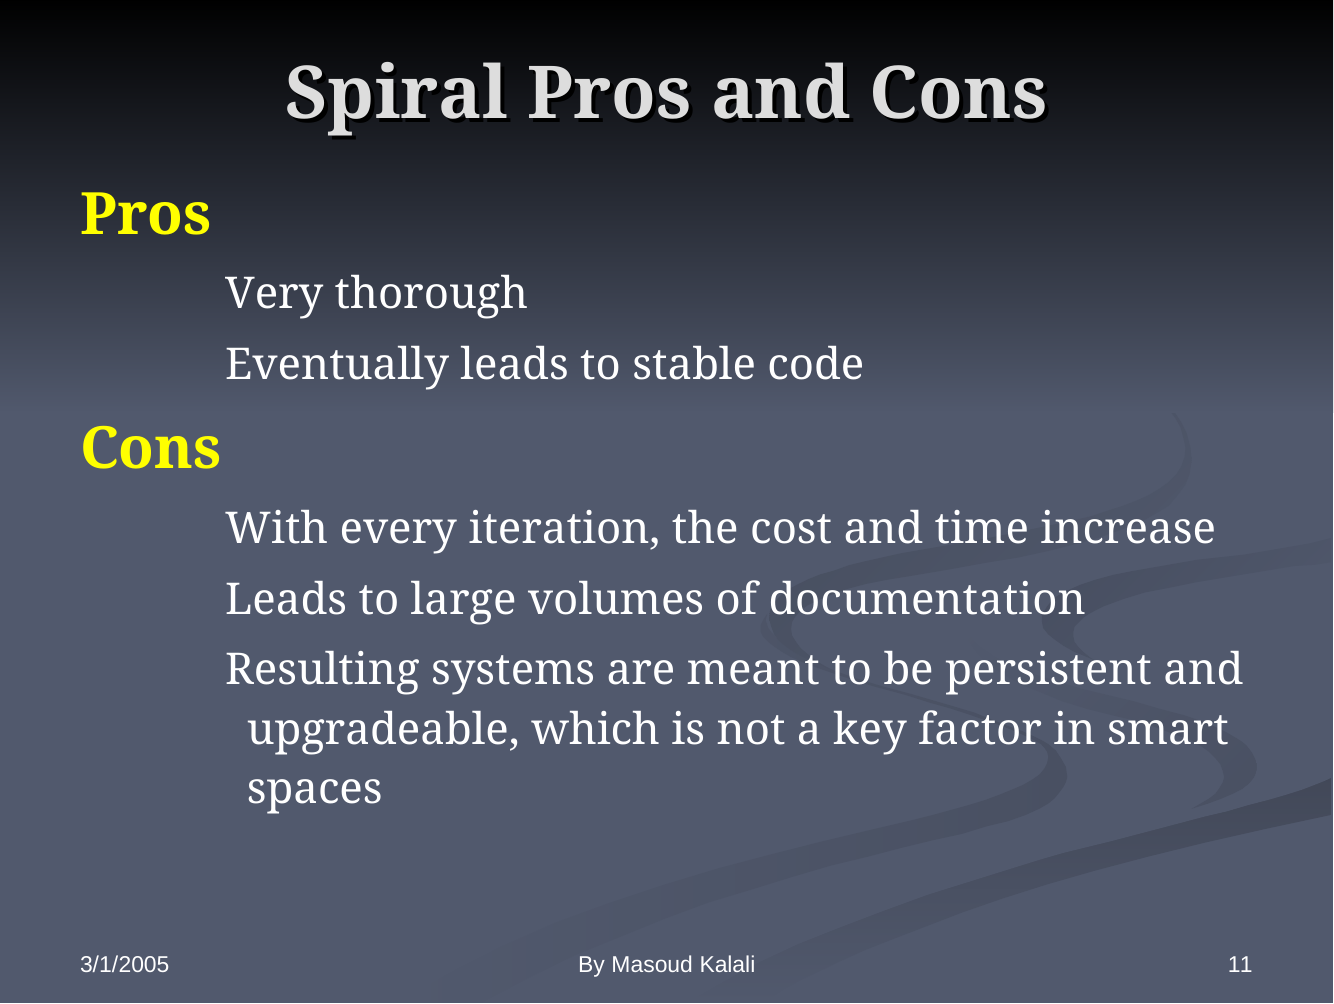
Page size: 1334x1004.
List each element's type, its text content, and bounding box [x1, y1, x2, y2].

title Spiral Pros and Cons [66, 39, 1267, 141]
list Pros Very thorough Eventually leads to stable code Cons With every iteration, the cost and time increase Leads to large volumes of documentation Resulting systems are meant to be persistent and upgradeable, which is not a key factor in smart spaces [66, 165, 1267, 897]
